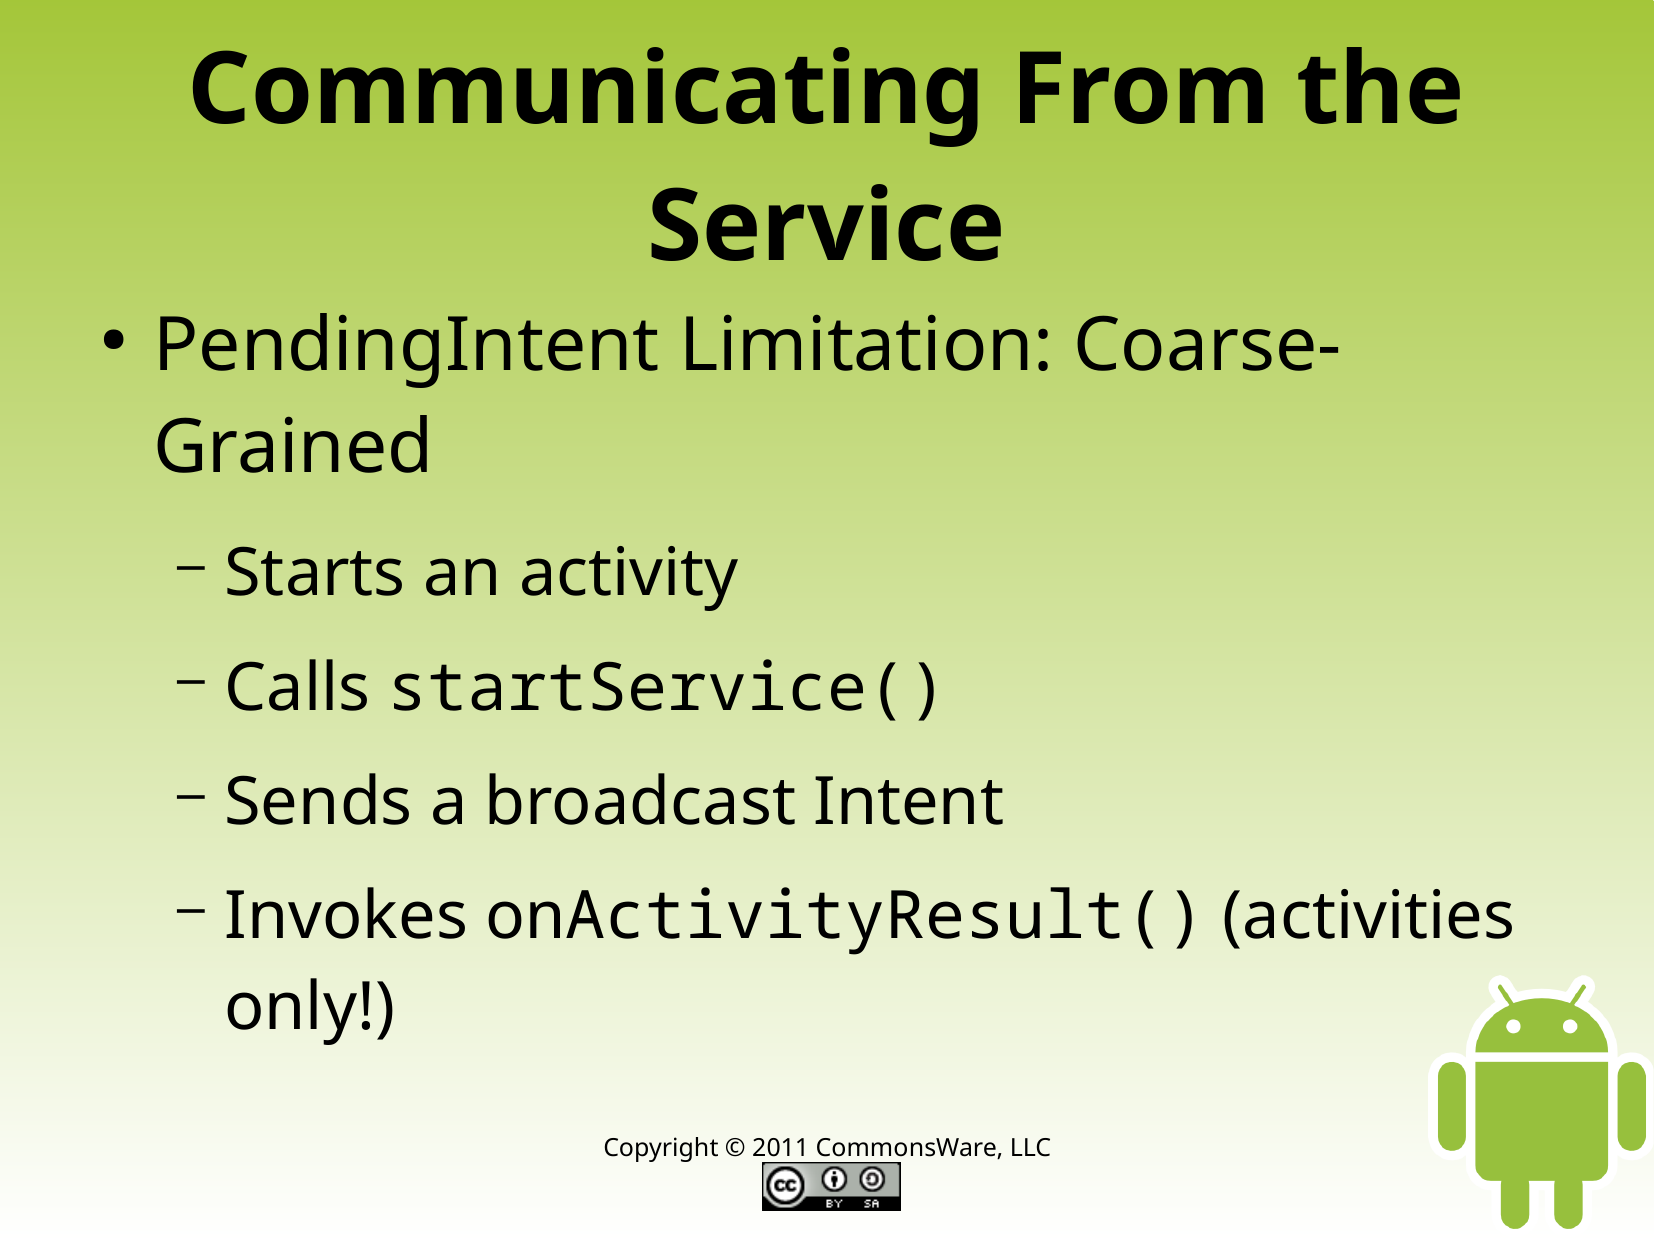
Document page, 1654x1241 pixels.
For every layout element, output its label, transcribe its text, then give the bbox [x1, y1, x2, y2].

title Communicating From the Service [82, 49, 1571, 257]
picture [762, 1162, 901, 1211]
list PendingIntent Limitation: Coarse-Grained Starts an activity Calls startService() Sends a broadcast Intent Invokes onActivityResult() (activities only!) [82, 290, 1571, 1109]
picture [1428, 975, 1654, 1238]
